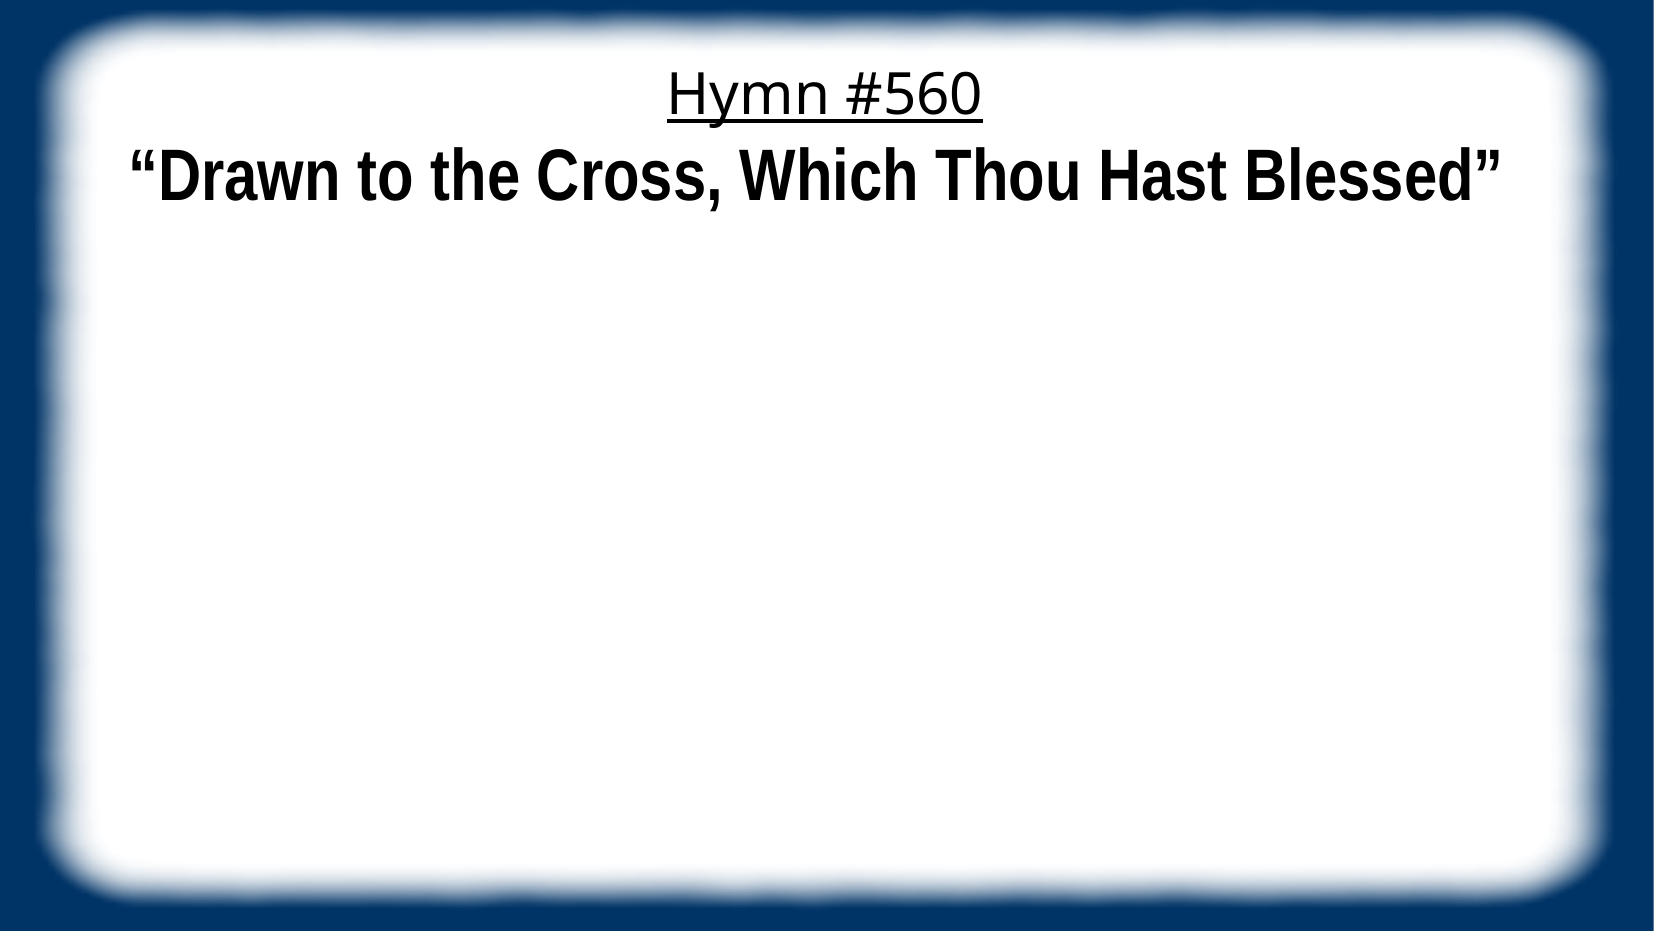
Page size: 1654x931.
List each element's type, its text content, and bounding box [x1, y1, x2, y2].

text_box Hymn #560 “Drawn to the Cross, Which Thou Hast Blessed” [90, 45, 1561, 315]
picture [0, 0, 1654, 931]
